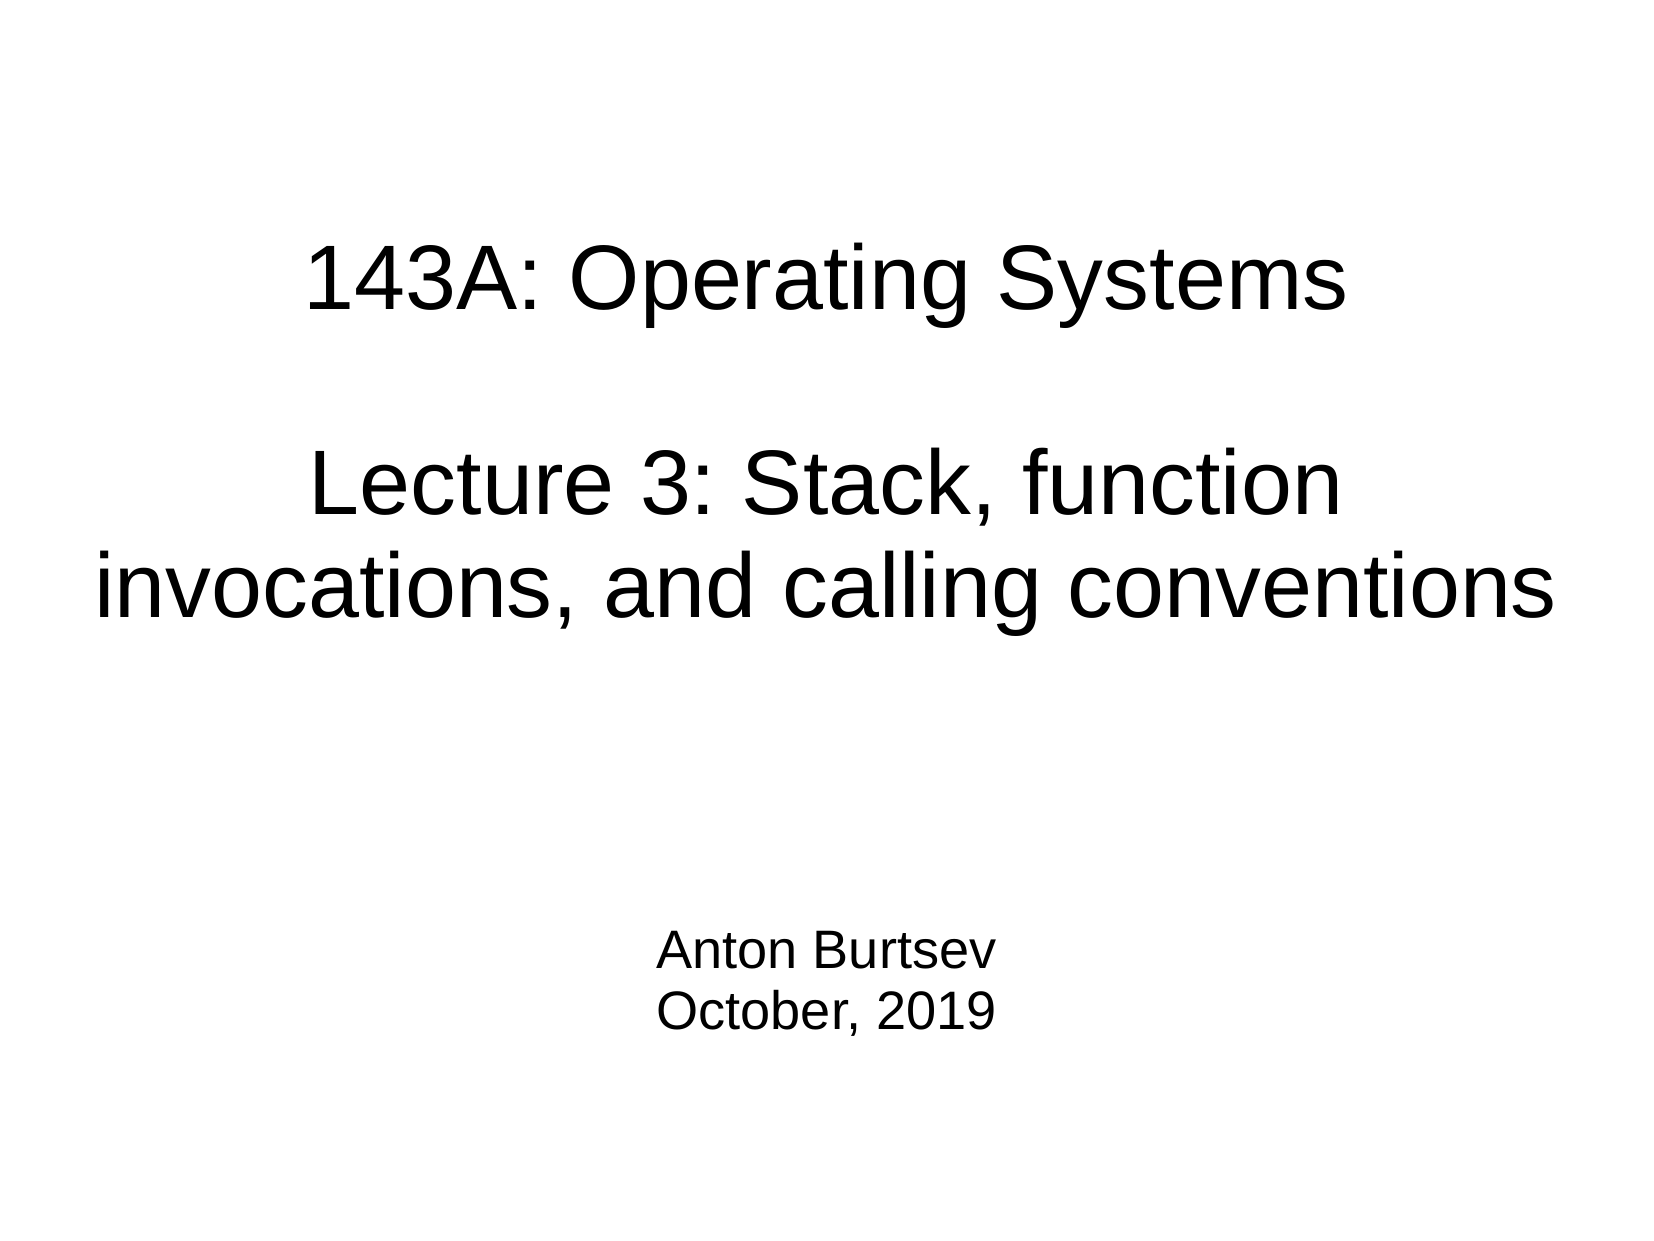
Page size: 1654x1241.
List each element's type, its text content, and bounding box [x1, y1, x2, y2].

subtitle Anton Burtsev October, 2019 [82, 637, 1571, 1109]
title 143A: Operating Systems Lecture 3: Stack, function invocations, and calling conventions [82, 113, 1571, 637]
